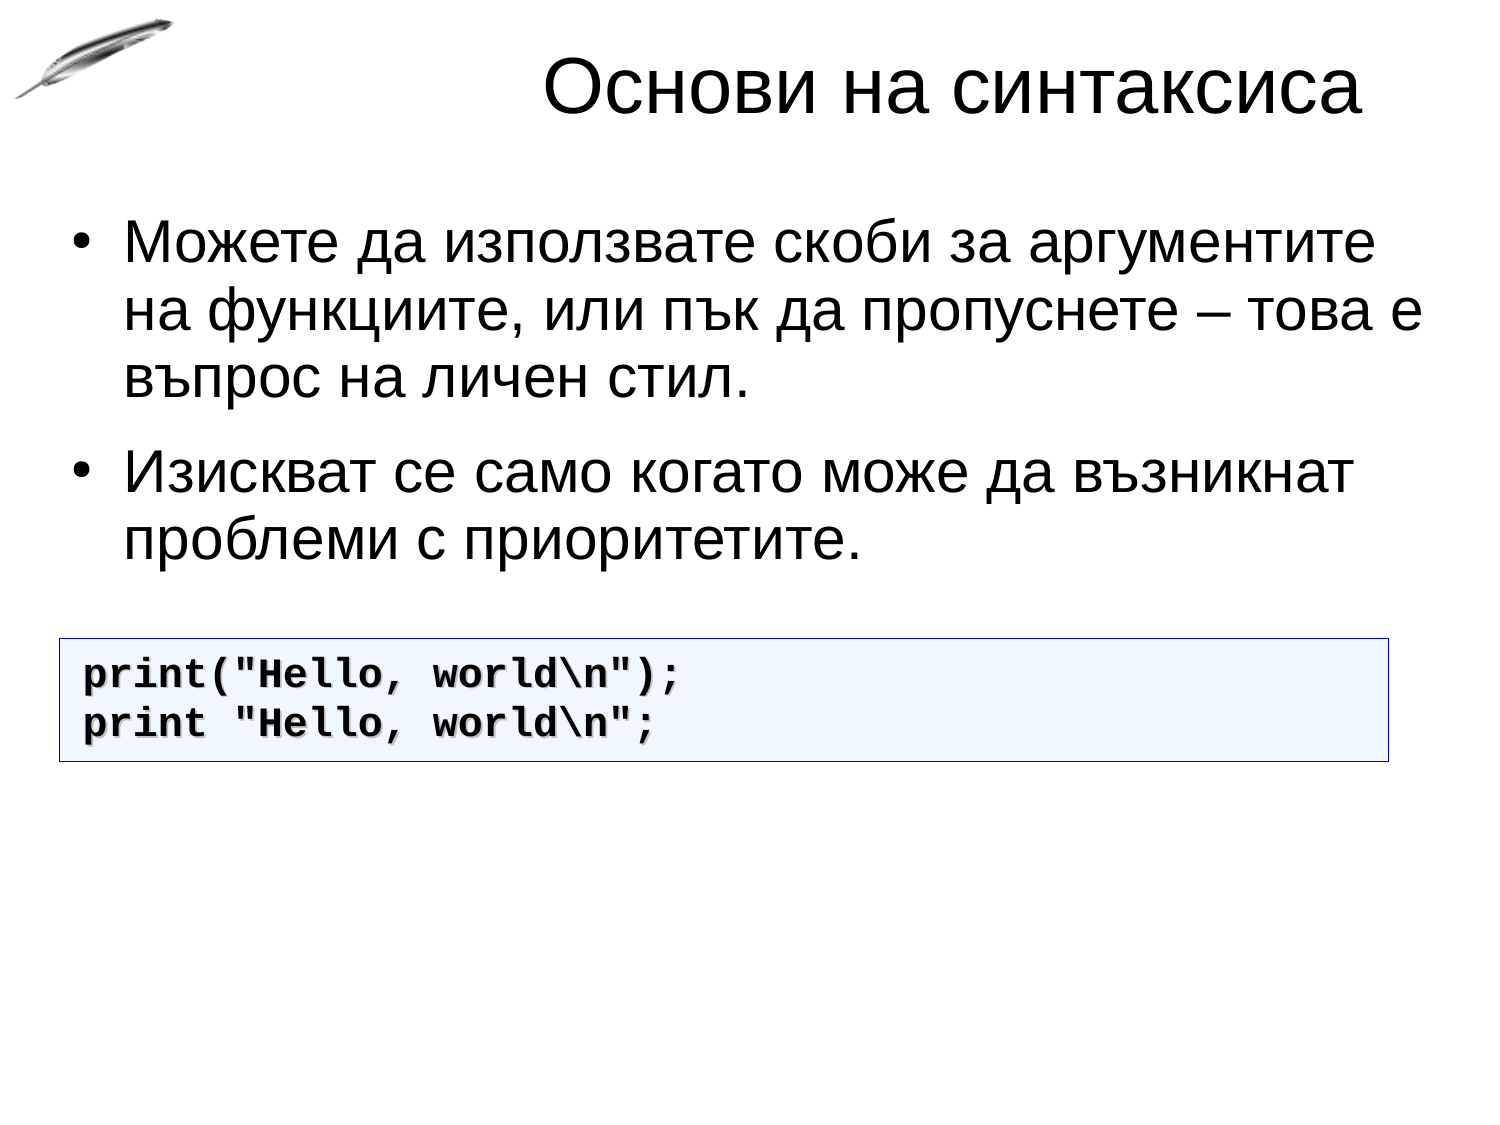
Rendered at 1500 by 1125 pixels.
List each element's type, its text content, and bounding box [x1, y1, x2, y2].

text_box print("Hello, world\n"); print "Hello, world\n"; [59, 638, 1388, 761]
picture [11, 17, 179, 101]
title Основи на синтаксиса [419, 0, 1459, 176]
list Можете да използвате скоби за аргументите на функциите, или пък да пропуснете – това е въпрос на личен стил. Изискват се само когато може да възникнат проблеми с приоритетите. [53, 207, 1447, 1084]
